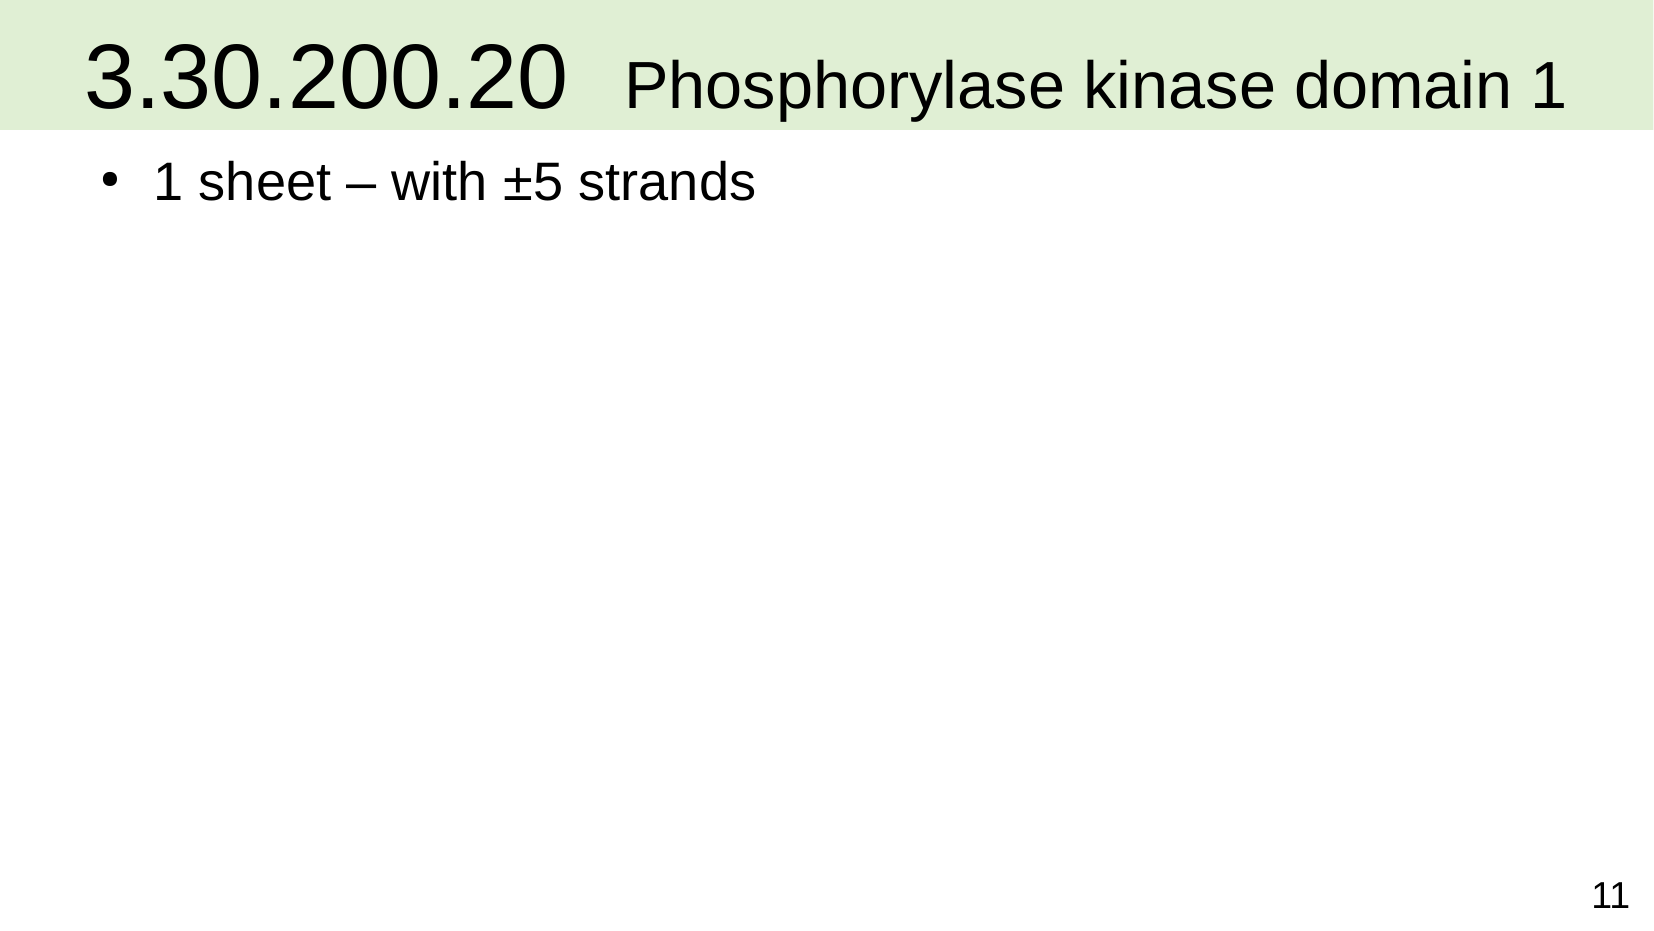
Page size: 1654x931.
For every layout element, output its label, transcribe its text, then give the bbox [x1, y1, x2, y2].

text_box <number> [1444, 866, 1646, 924]
list 1 sheet – with ±5 strands [82, 151, 1571, 758]
title 3.30.200.20 Phosphorylase kinase domain 1 [82, 11, 1571, 142]
text_box [0, 0, 1654, 130]
